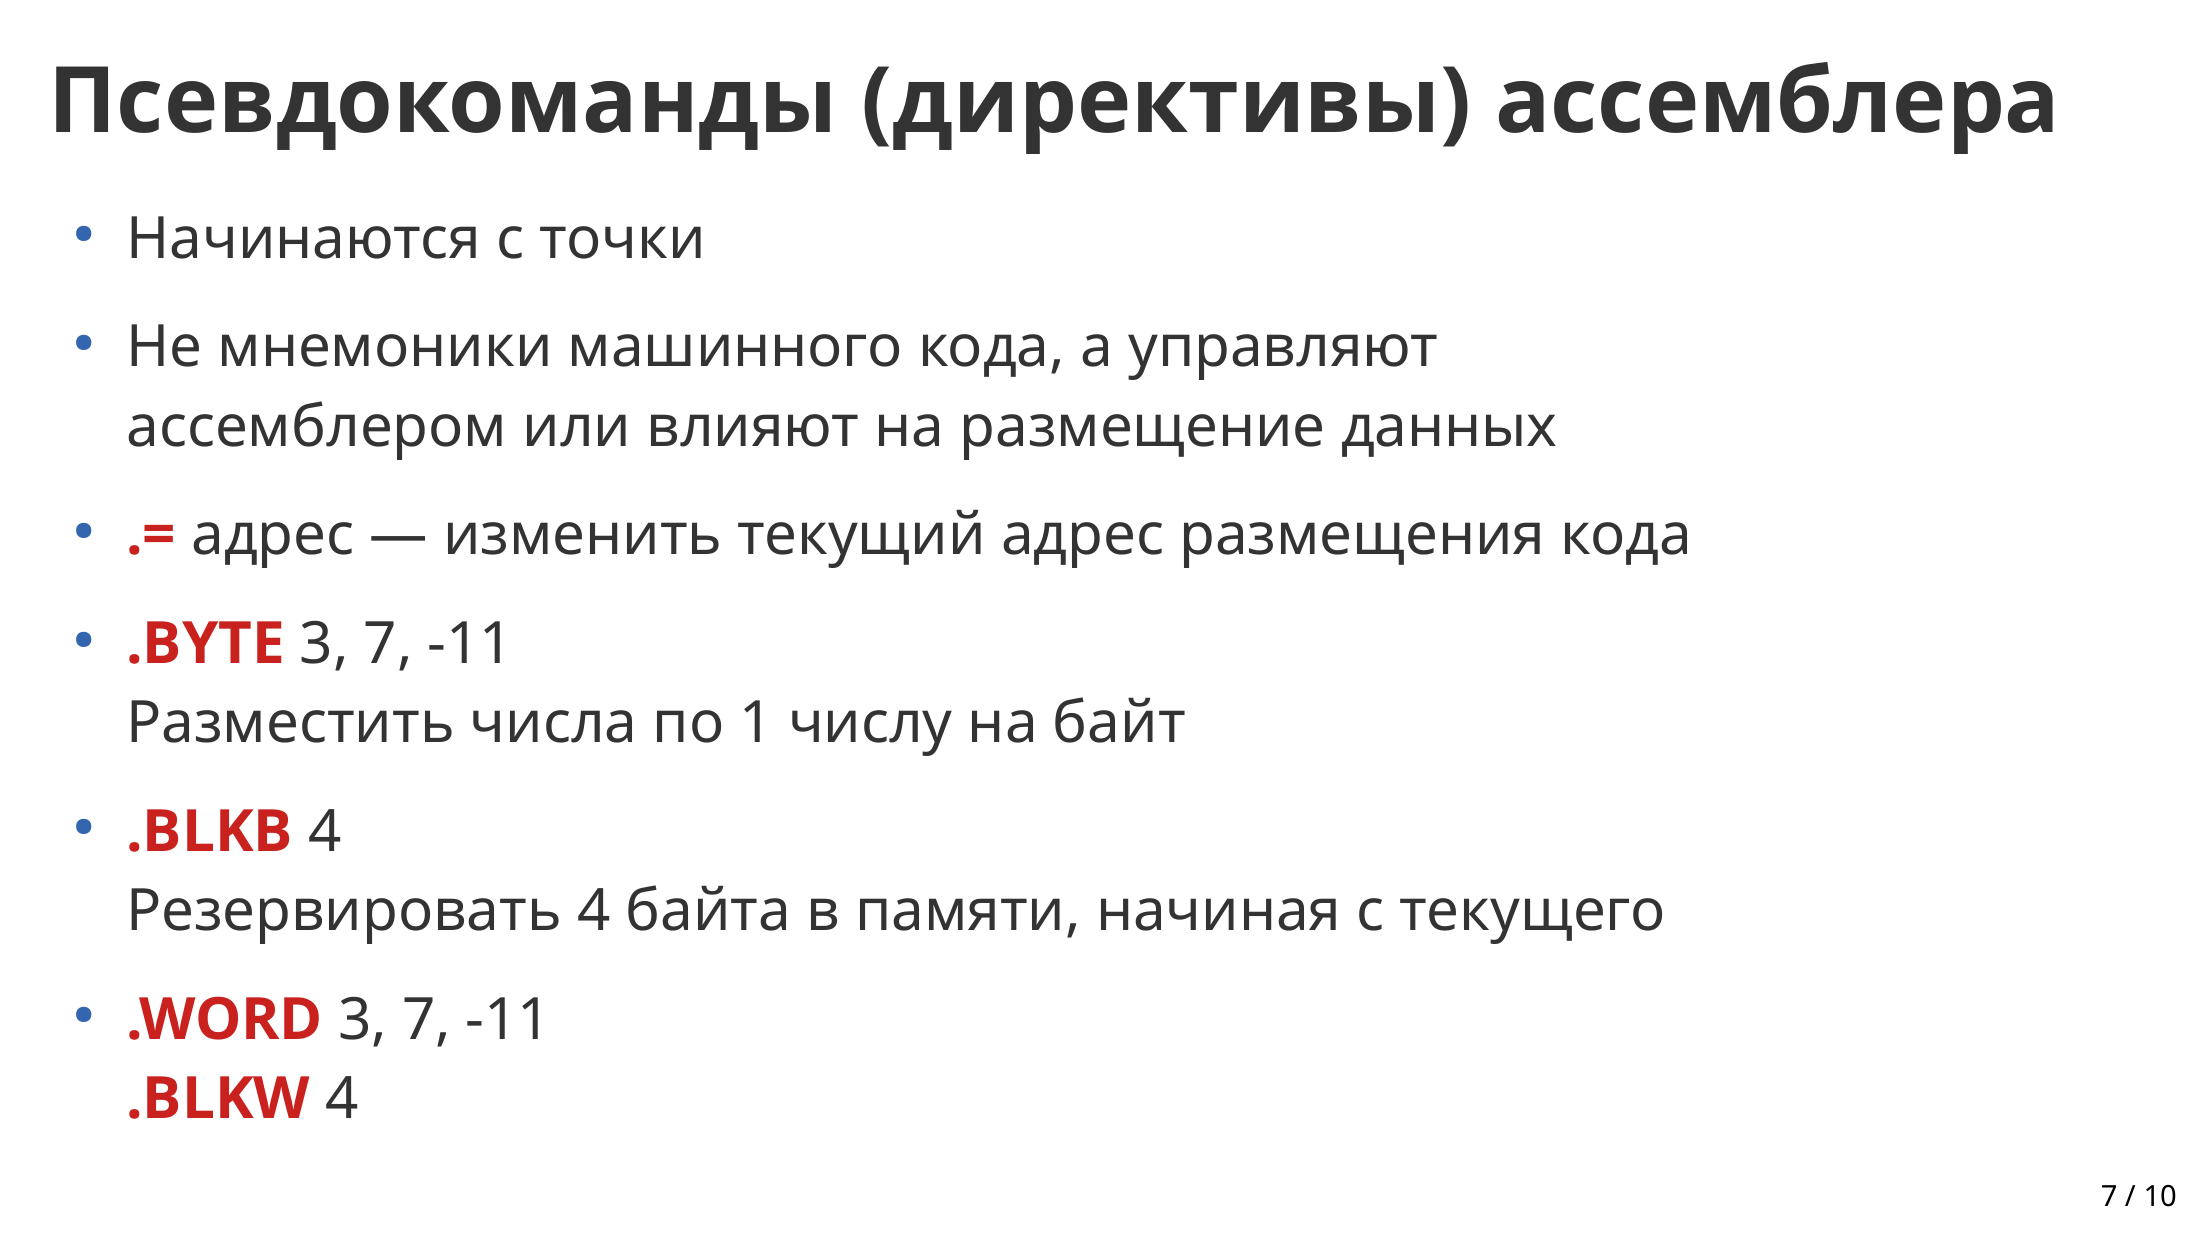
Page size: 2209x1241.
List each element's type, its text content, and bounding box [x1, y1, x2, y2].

title Псевдокоманды (директивы) ассемблера [48, 34, 2174, 160]
list Начинаются с точки Не мнемоники машинного кода, а управляют ассемблером или влияют на размещение данных .= адрес — изменить текущий адрес размещения кода .BYTE 3, 7, -11 Разместить числа по 1 числу на байт .BLKB 4 Резервировать 4 байта в памяти, начиная с текущего .WORD 3, 7, -11 .BLKW 4 [55, 195, 1732, 1177]
